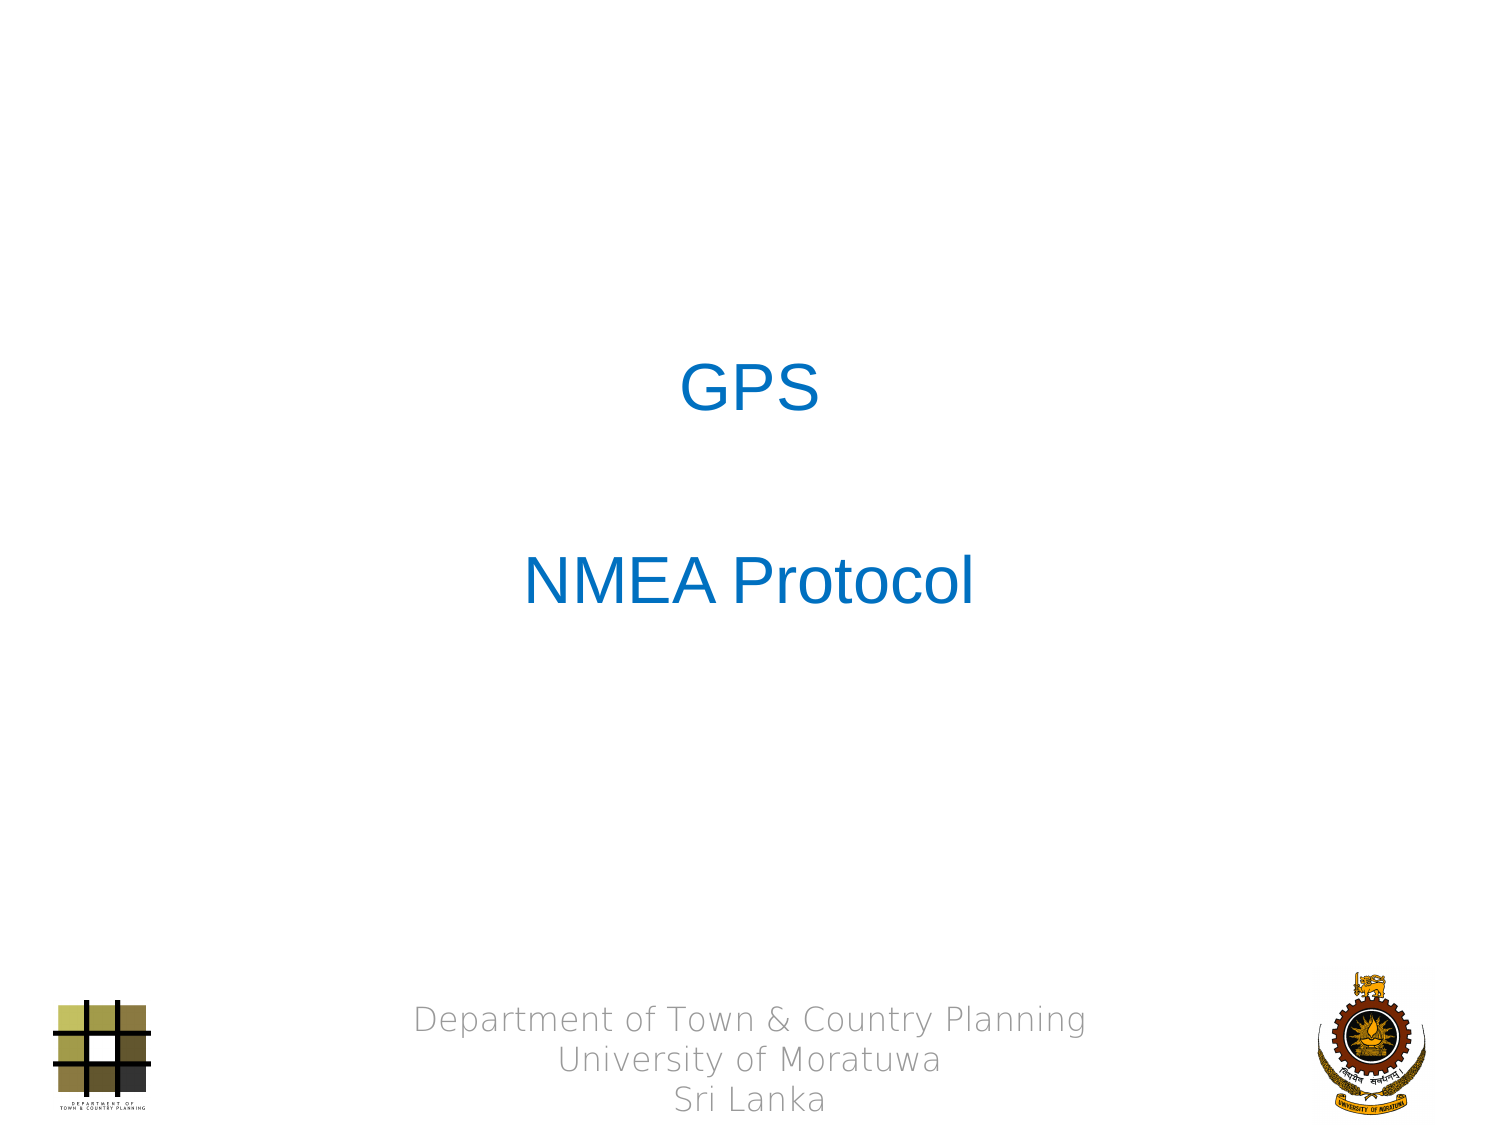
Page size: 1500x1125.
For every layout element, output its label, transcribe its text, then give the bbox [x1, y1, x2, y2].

picture [1312, 966, 1435, 1125]
subtitle GPS NMEA Protocol [75, 45, 1426, 915]
picture [53, 1000, 151, 1110]
